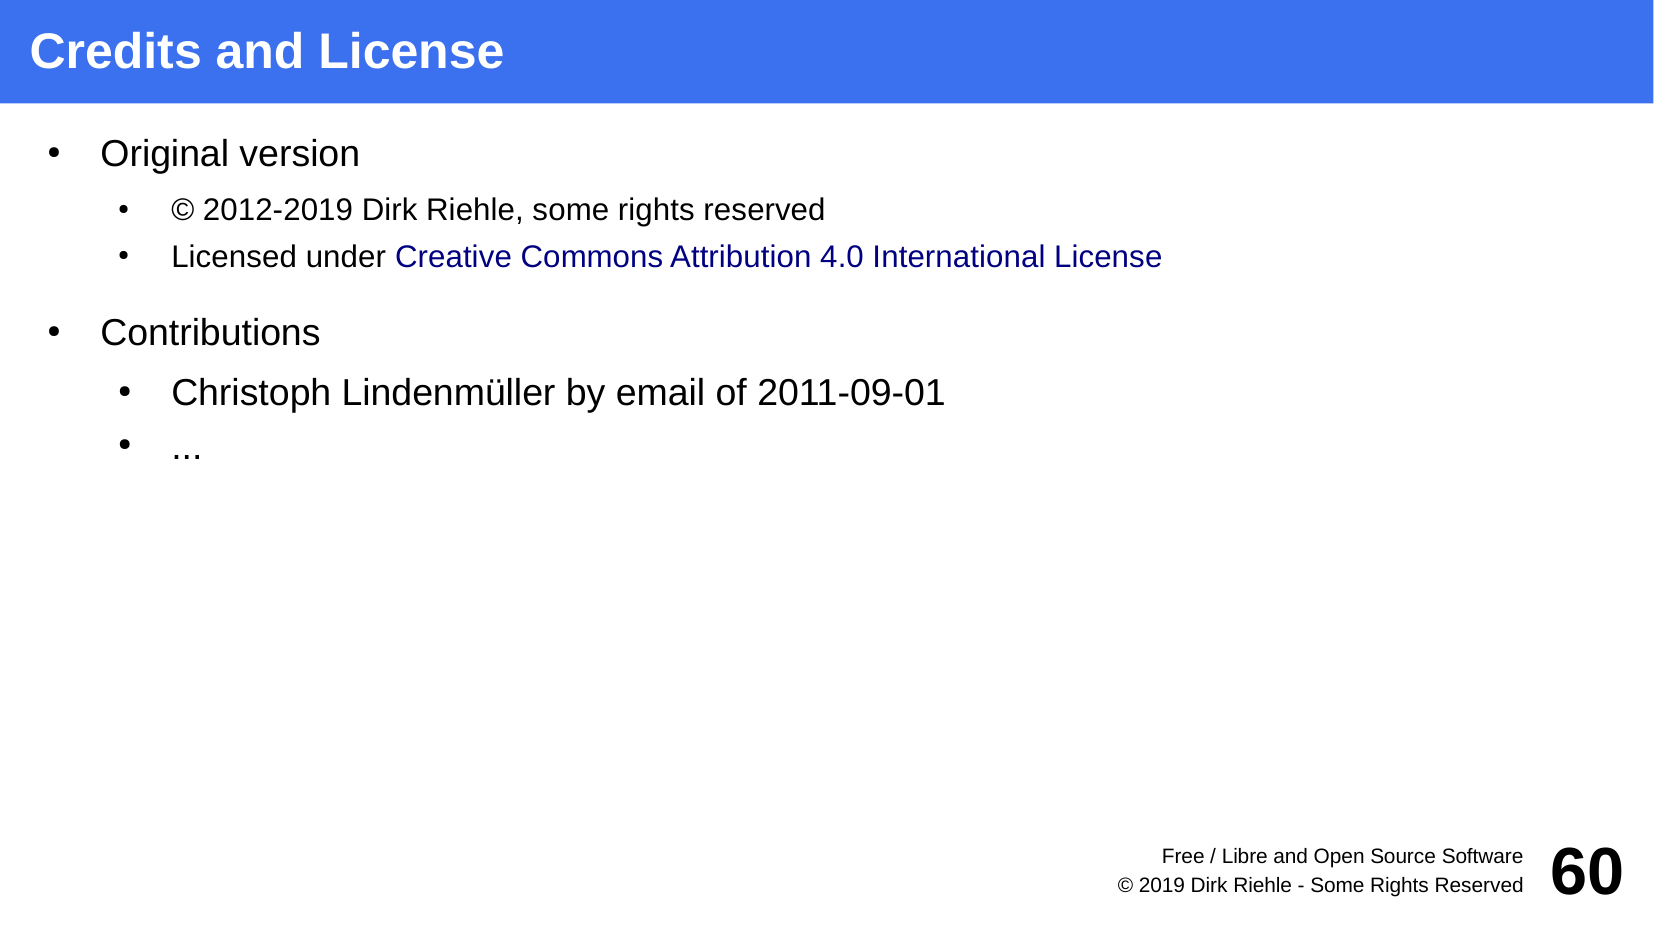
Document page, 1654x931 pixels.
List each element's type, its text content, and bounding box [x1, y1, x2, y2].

title Credits and License [0, 0, 1654, 104]
list Original version © 2012-2019 Dirk Riehle, some rights reserved Licensed under Creative Commons Attribution 4.0 International License Contributions Christoph Lindenmüller by email of 2011-09-01 ... [29, 132, 1625, 813]
